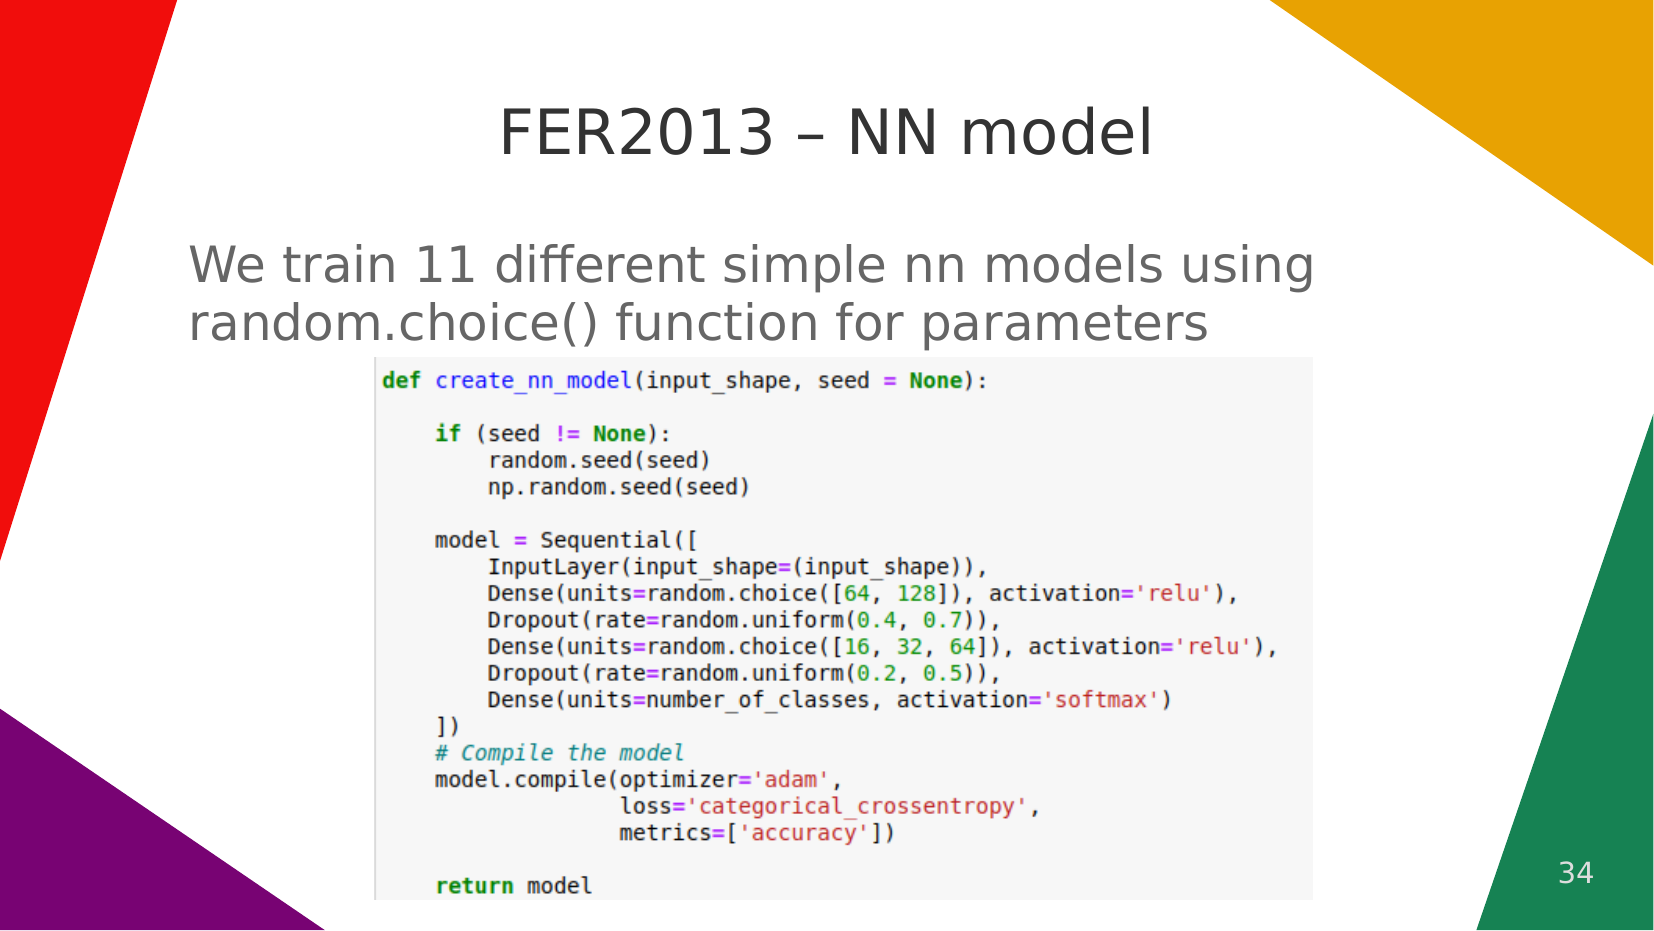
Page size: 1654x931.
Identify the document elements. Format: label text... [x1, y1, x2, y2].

title FER2013 – NN model [118, 59, 1536, 207]
list We train 11 different simple nn models using random.choice() function for parameters [118, 236, 1536, 827]
picture [373, 357, 1313, 901]
